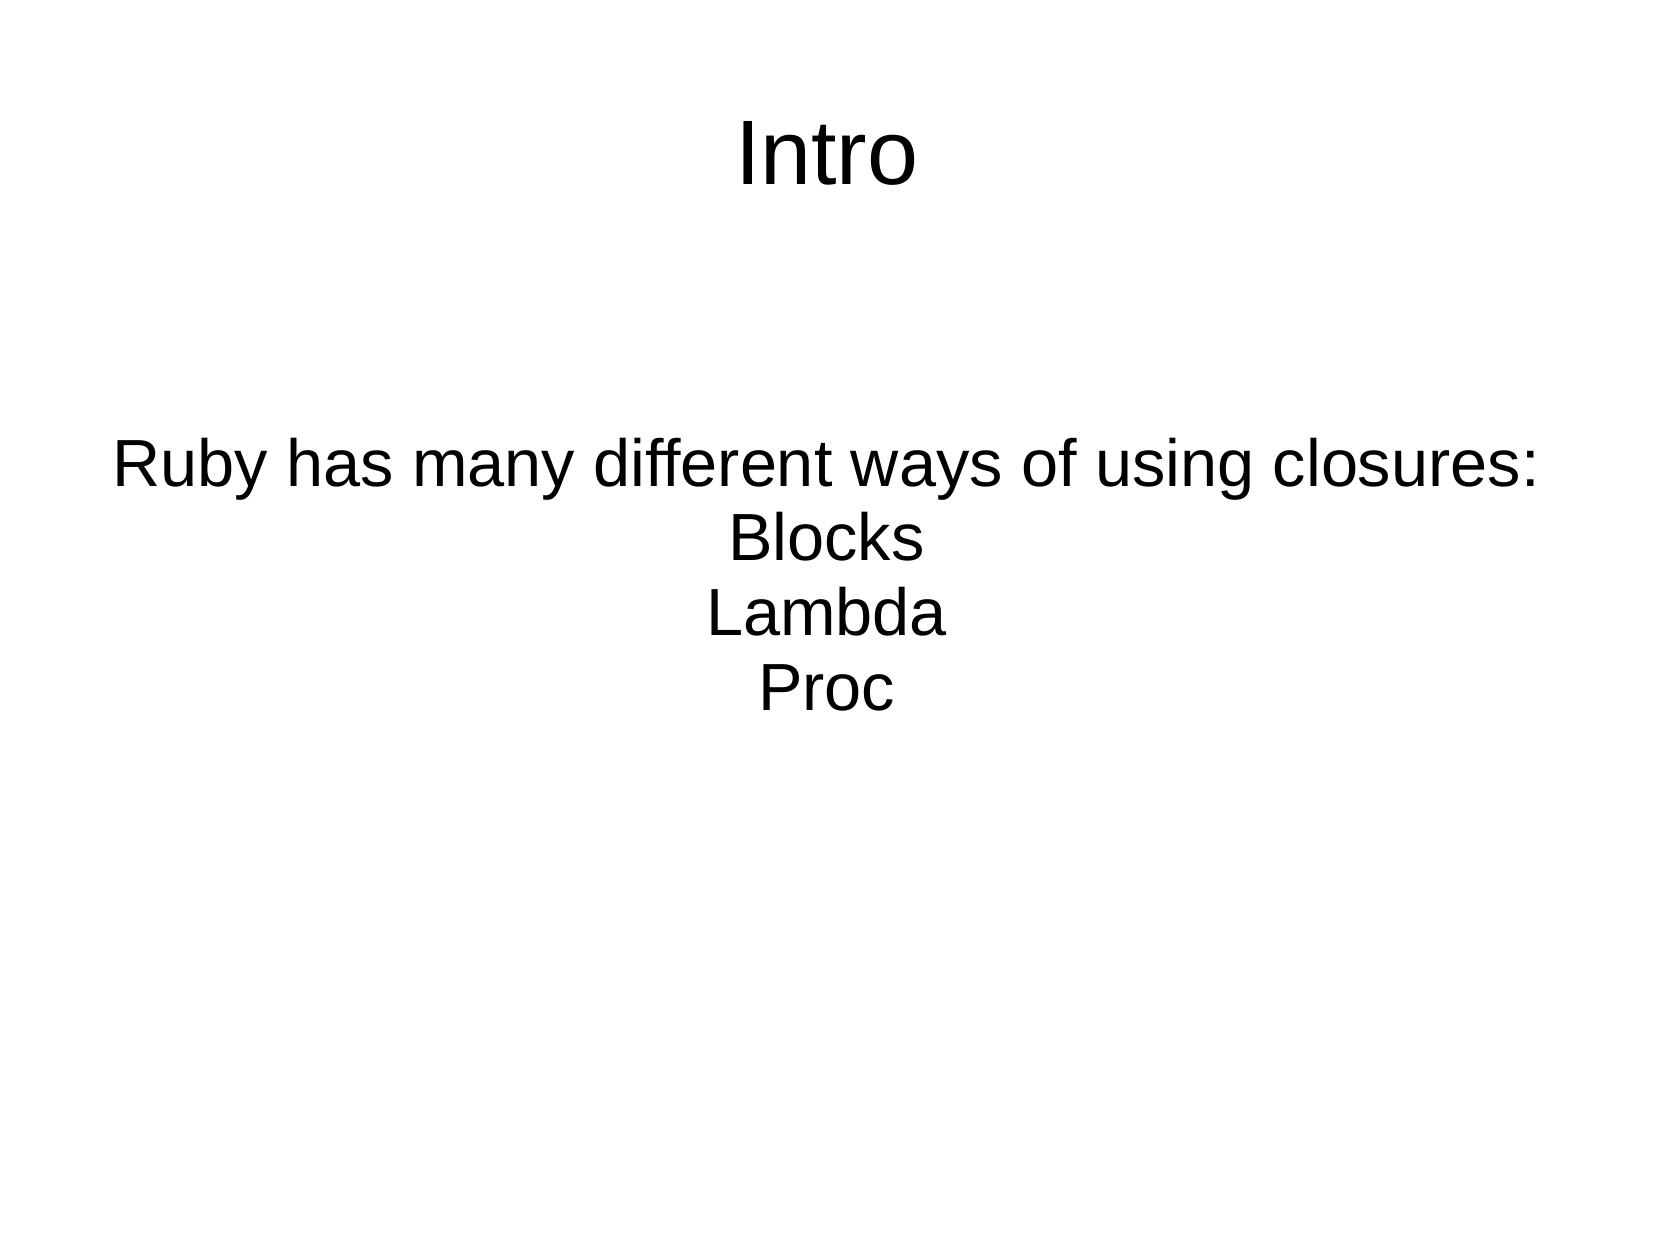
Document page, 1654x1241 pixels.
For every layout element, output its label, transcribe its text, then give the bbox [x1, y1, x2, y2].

subtitle Ruby has many different ways of using closures: Blocks Lambda Proc [82, 290, 1571, 1010]
title Intro [82, 49, 1571, 257]
